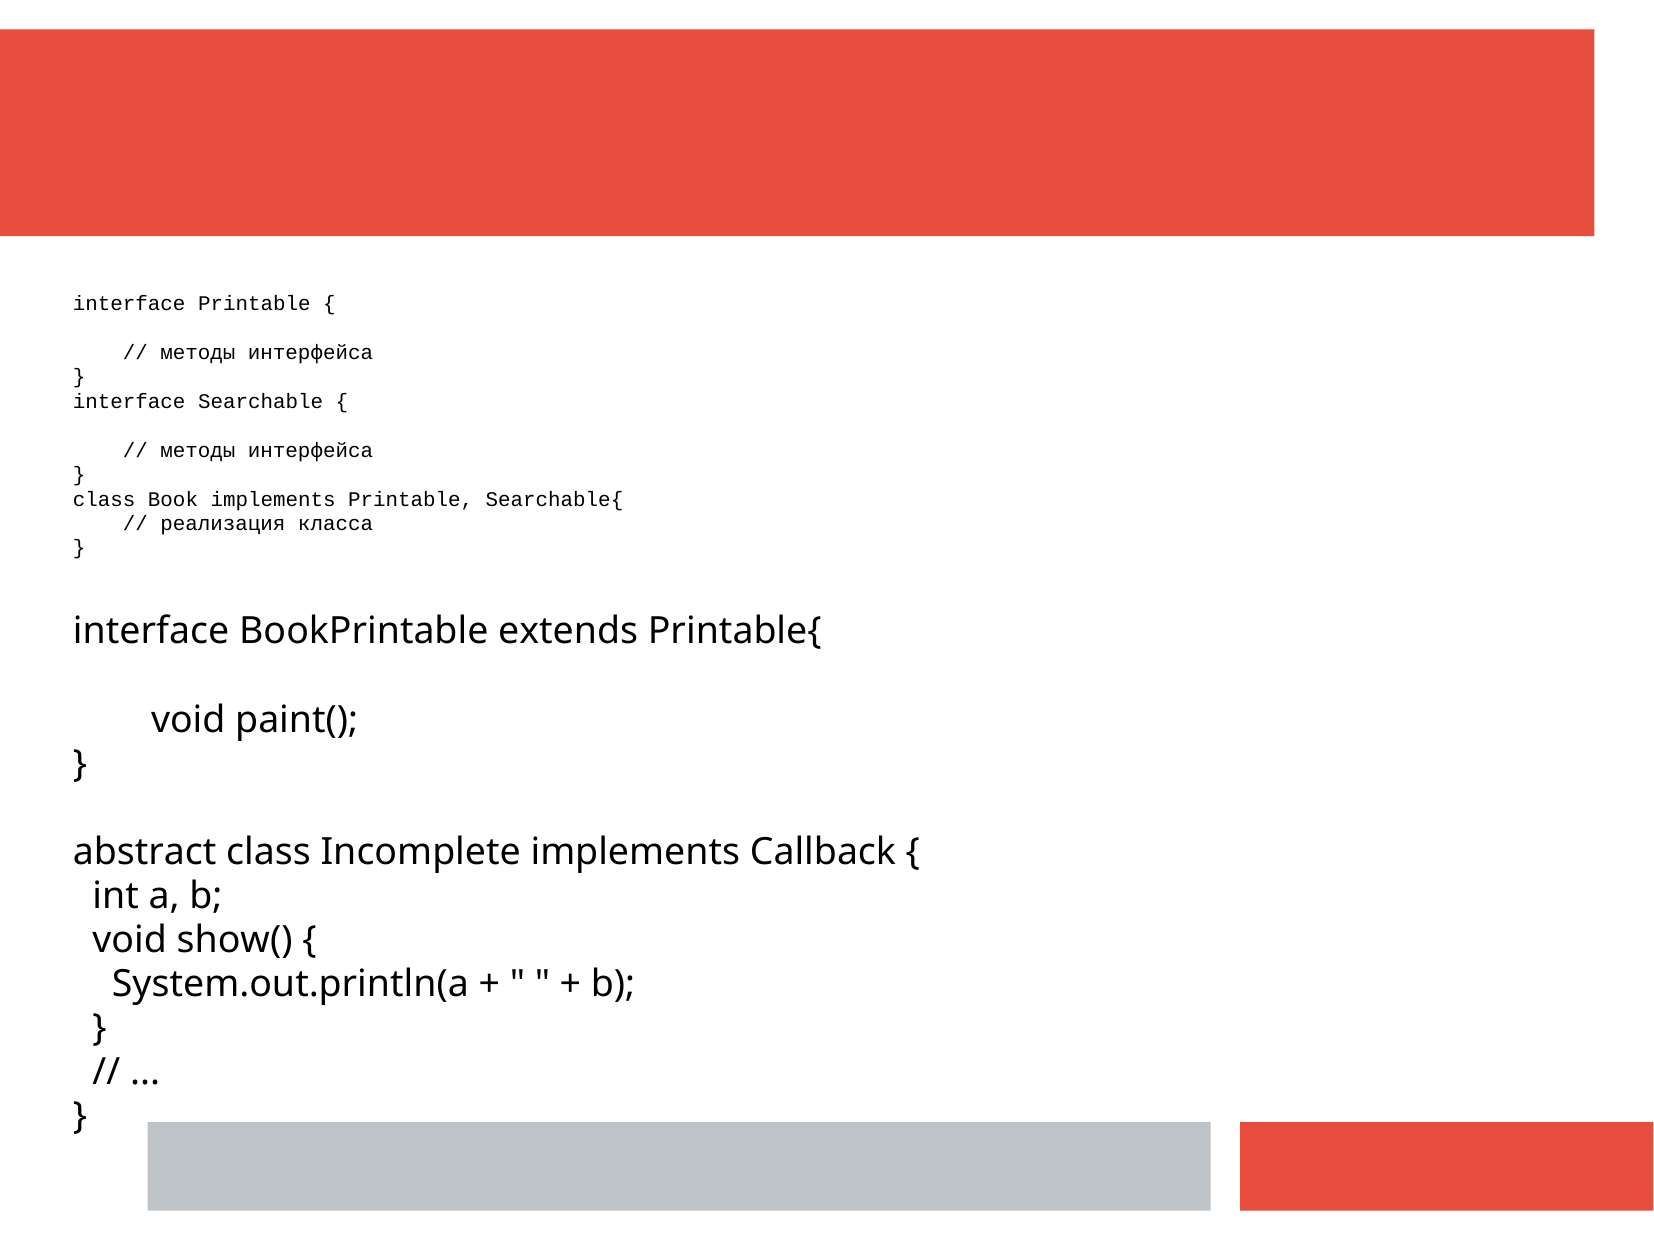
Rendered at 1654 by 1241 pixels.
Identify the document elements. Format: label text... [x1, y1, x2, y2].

text_box interface Printable { // методы интерфейса } interface Searchable { // методы интерфейса } class Book implements Printable, Searchable{ // реализация класса } interface BookPrintable extends Printable{ void paint(); } abstract class Incomplete implements Callback { int a, b; void show() { System.out.println(a + " " + b); } // ... } [58, 283, 1382, 1190]
